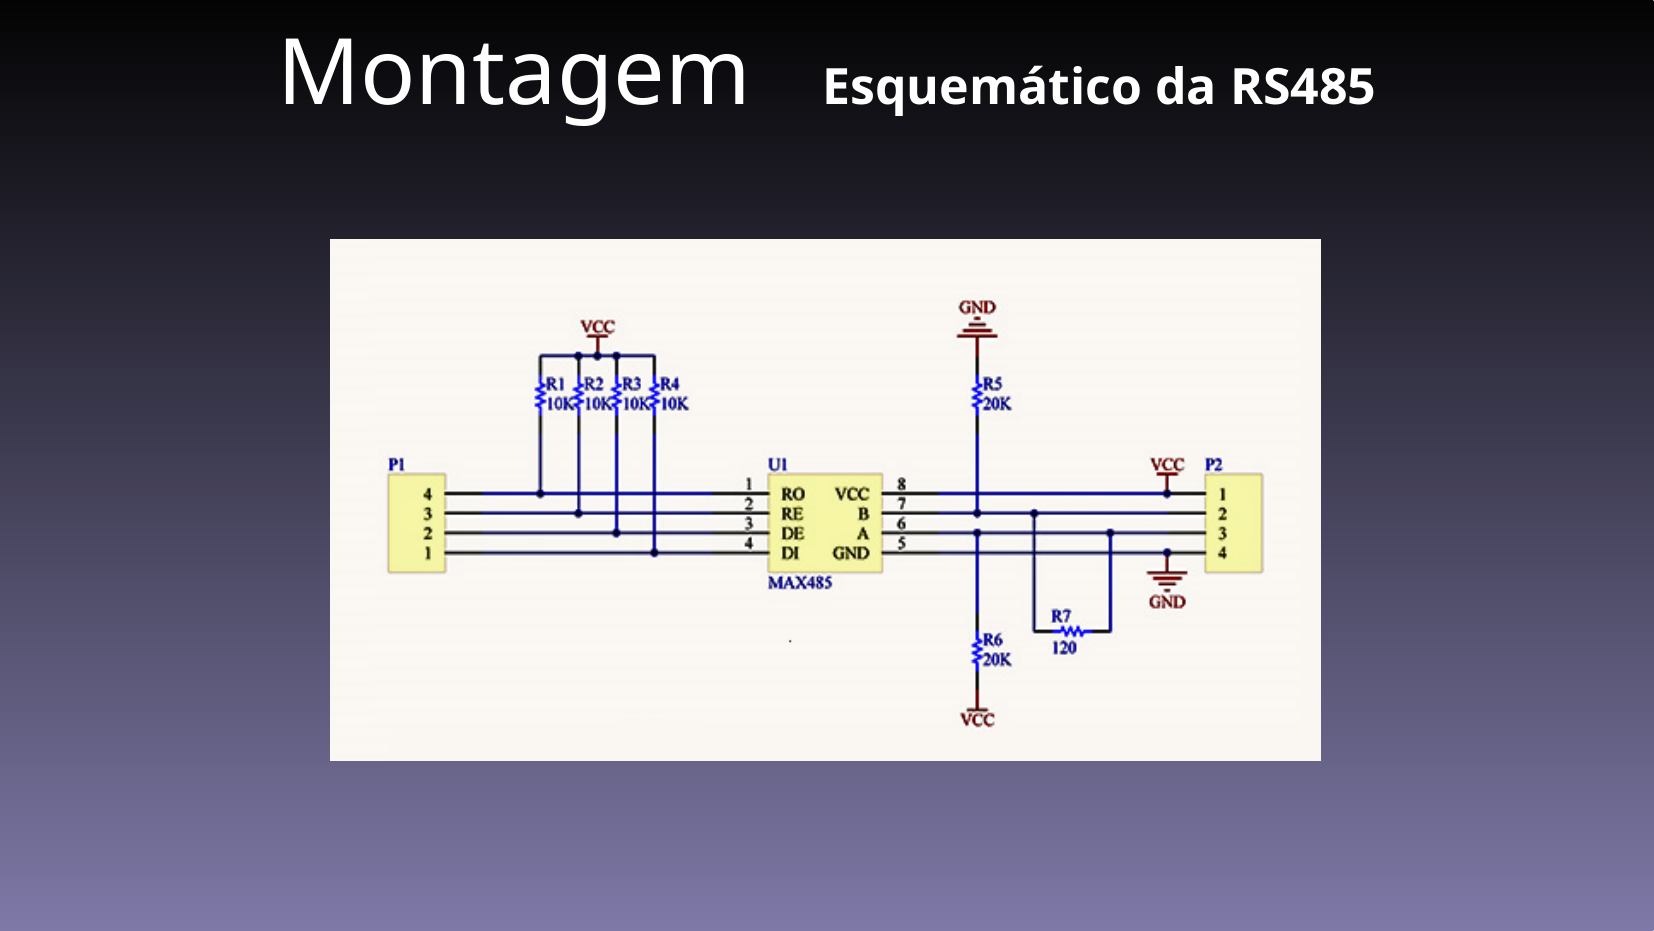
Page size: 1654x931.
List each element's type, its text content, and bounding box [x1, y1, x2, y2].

picture [330, 239, 1321, 761]
title Montagem Esquemático da RS485 [82, 15, 1571, 123]
